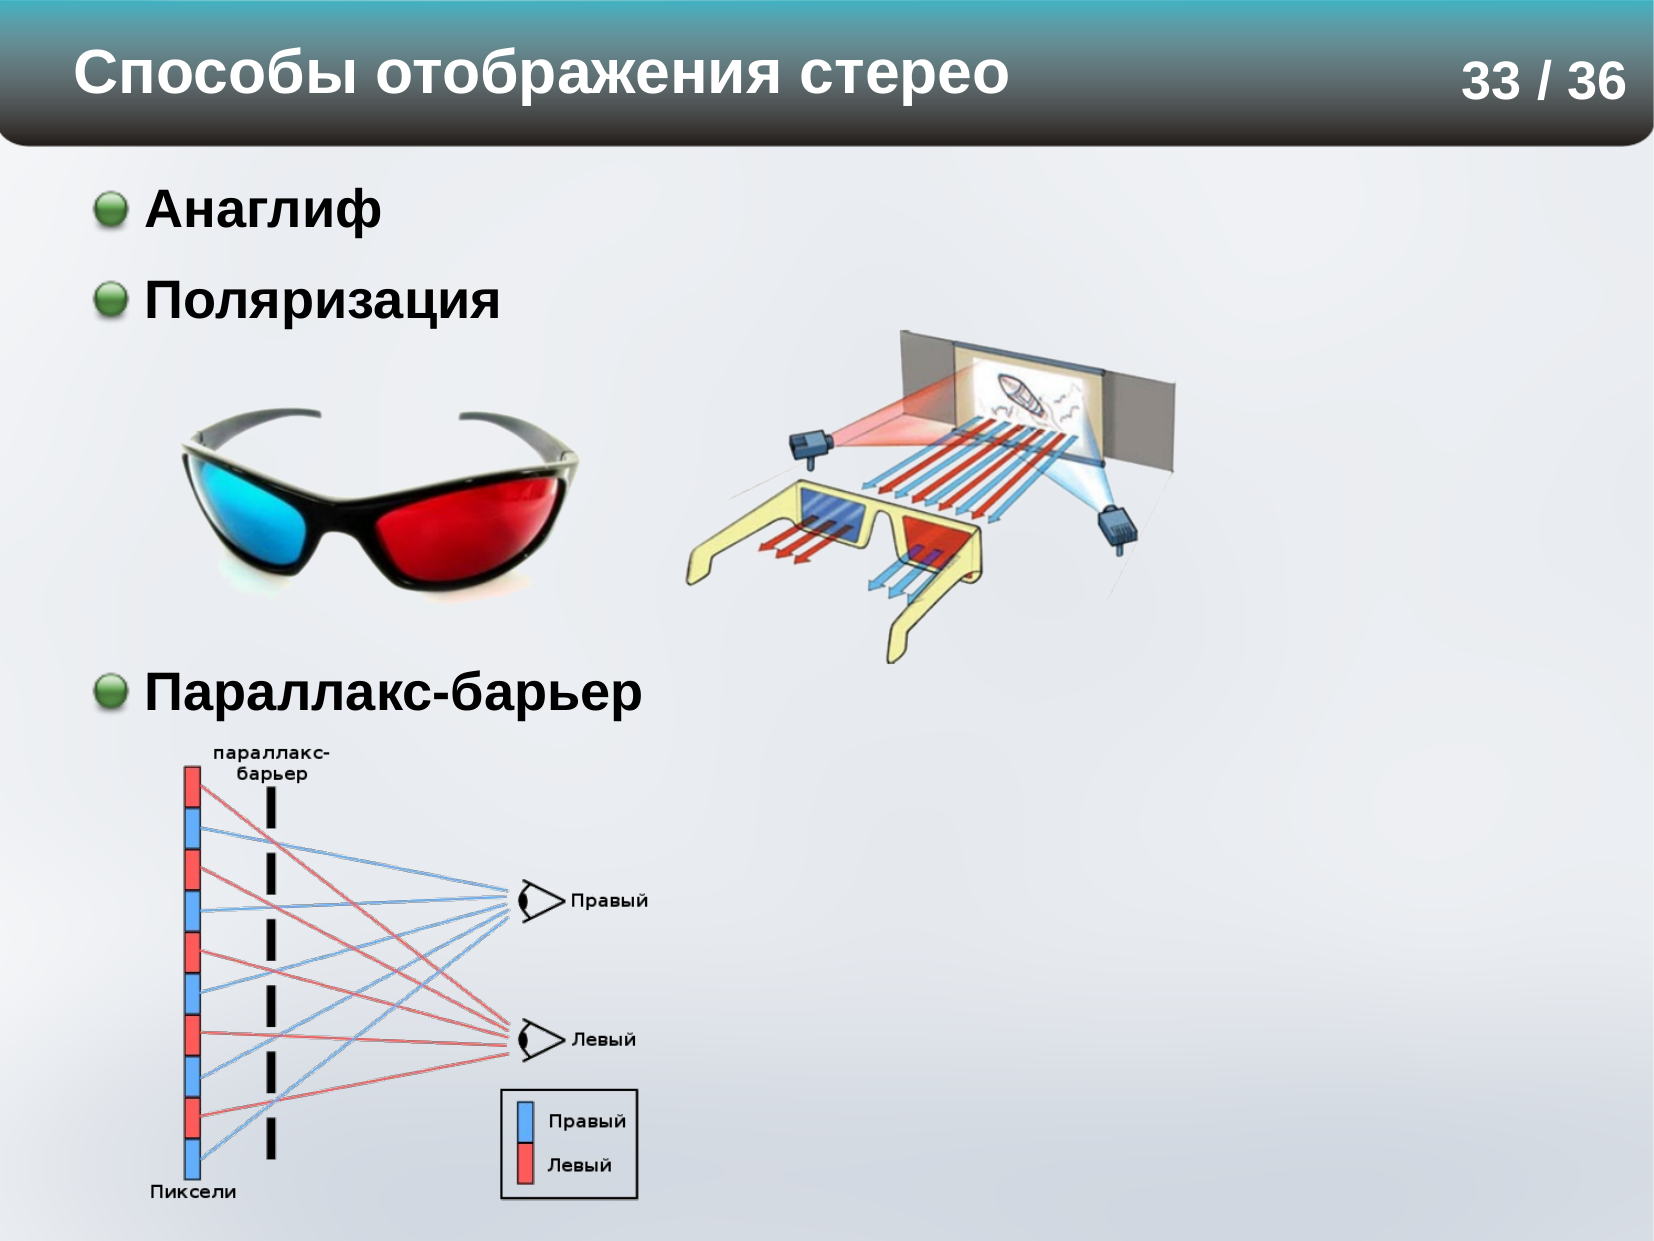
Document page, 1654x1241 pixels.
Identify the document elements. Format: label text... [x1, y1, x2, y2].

picture [160, 318, 1196, 674]
text_box Способы отображения стерео [59, 29, 1359, 115]
text_box 5 / 36 [1446, 42, 1654, 171]
picture [0, 0, 1654, 1241]
text_box Анаглиф Поляризация Параллакс-барьер [70, 171, 1654, 730]
